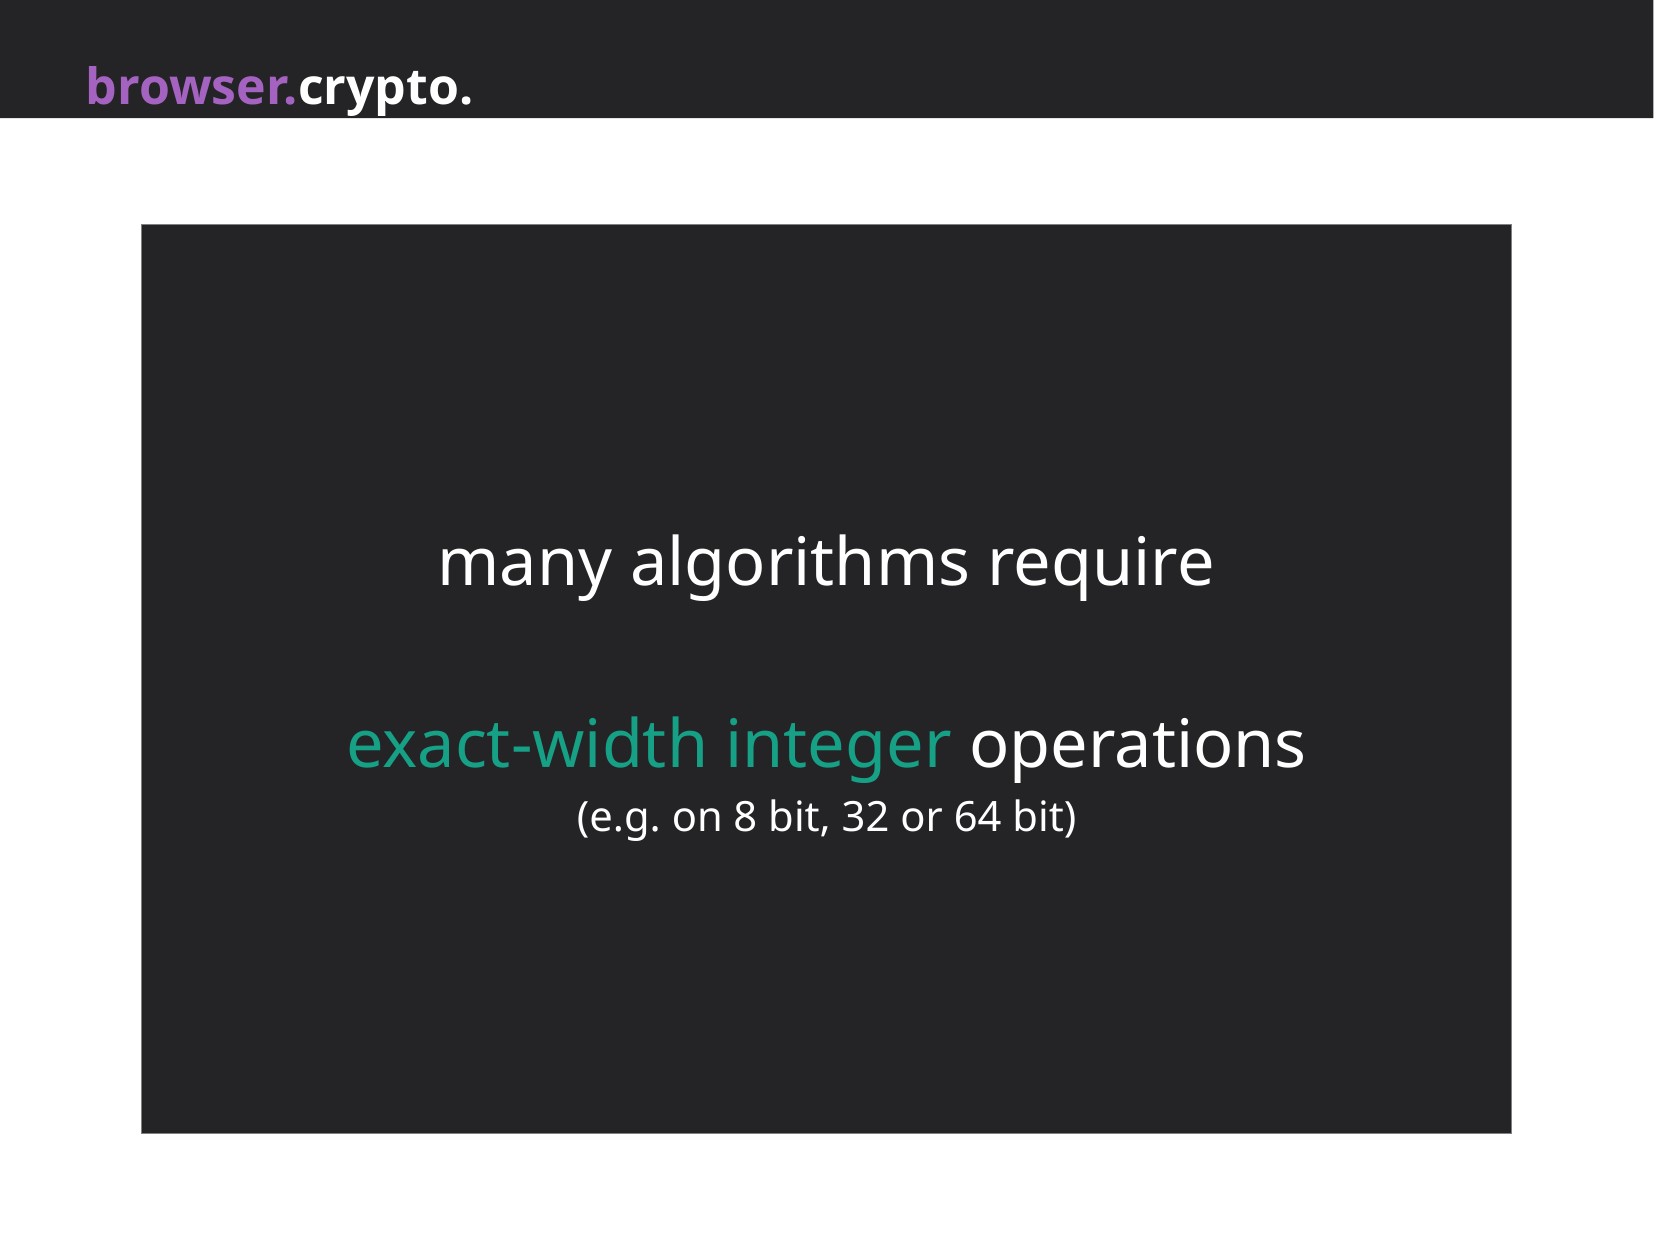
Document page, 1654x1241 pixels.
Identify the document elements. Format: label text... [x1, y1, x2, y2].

text_box [0, 0, 1654, 119]
text_box browser.crypto. [70, 43, 567, 119]
text_box [165, 531, 1441, 1087]
text_box many algorithms require exact-width integer operations (e.g. on 8 bit, 32 or 64 bit) [141, 224, 1512, 1134]
